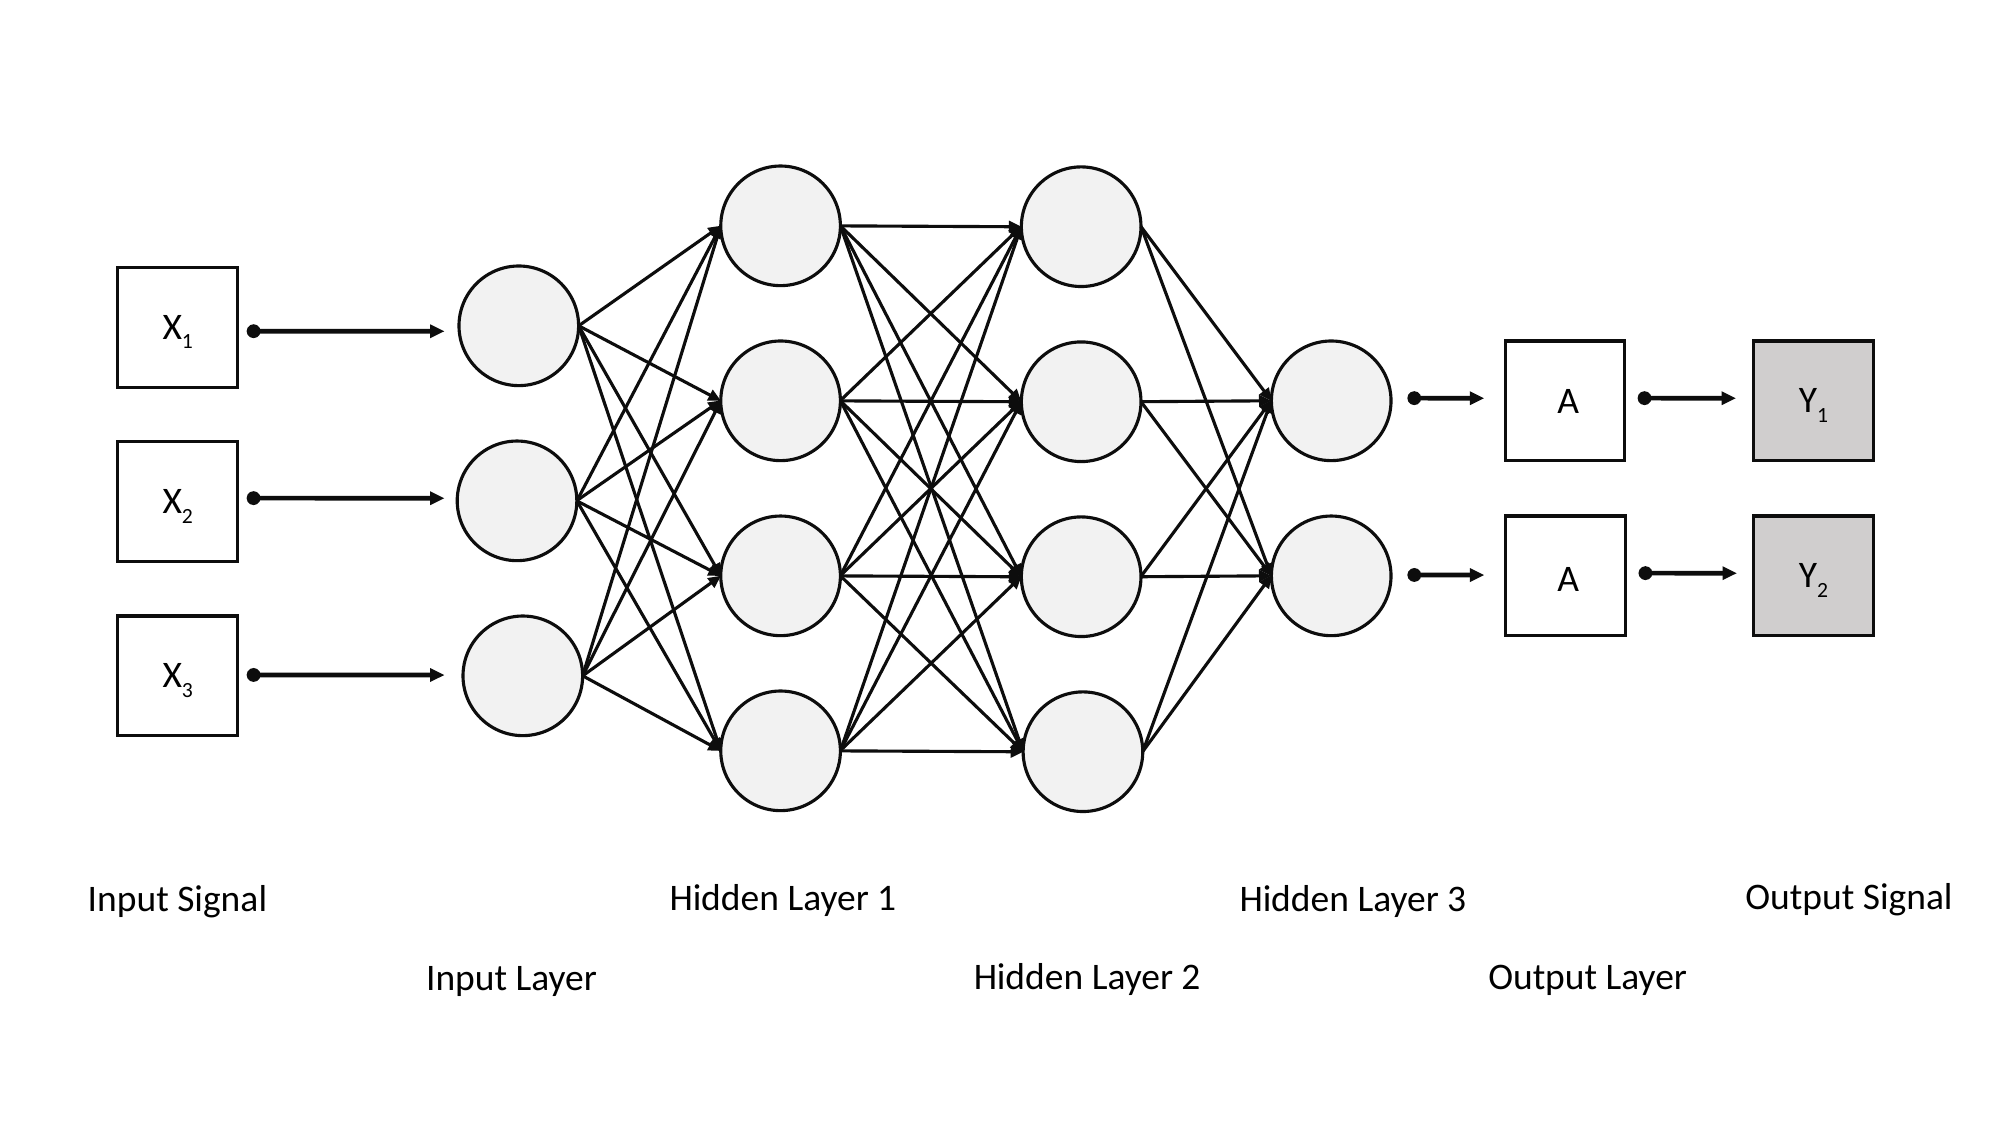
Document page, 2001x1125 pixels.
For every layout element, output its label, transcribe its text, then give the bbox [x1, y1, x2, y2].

text_box Hidden Layer 1 [654, 865, 912, 926]
text_box A [1542, 369, 1594, 429]
text_box Hidden Layer 2 [959, 944, 1216, 1005]
text_box Input Signal [72, 866, 283, 926]
text_box X2 [117, 441, 238, 562]
text_box [457, 441, 577, 561]
text_box Output Signal [1730, 864, 1968, 925]
text_box X3 [117, 616, 238, 736]
text_box [458, 265, 579, 386]
text_box Output Layer [1473, 944, 1703, 1005]
text_box [1271, 516, 1392, 636]
text_box [462, 616, 583, 736]
text_box [720, 516, 841, 636]
text_box X1 [117, 267, 238, 388]
text_box Input Layer [411, 945, 612, 1005]
text_box [720, 691, 841, 811]
text_box [1505, 340, 1625, 461]
text_box [1271, 340, 1392, 461]
text_box [720, 166, 841, 286]
text_box [1023, 691, 1143, 812]
text_box A [1542, 546, 1594, 607]
text_box Y2 [1753, 516, 1874, 636]
text_box [1505, 516, 1626, 636]
text_box [1021, 341, 1141, 462]
text_box [720, 340, 841, 461]
text_box [1021, 166, 1141, 287]
text_box Hidden Layer 3 [1224, 866, 1482, 927]
text_box [1021, 516, 1141, 637]
text_box Y1 [1753, 340, 1874, 461]
